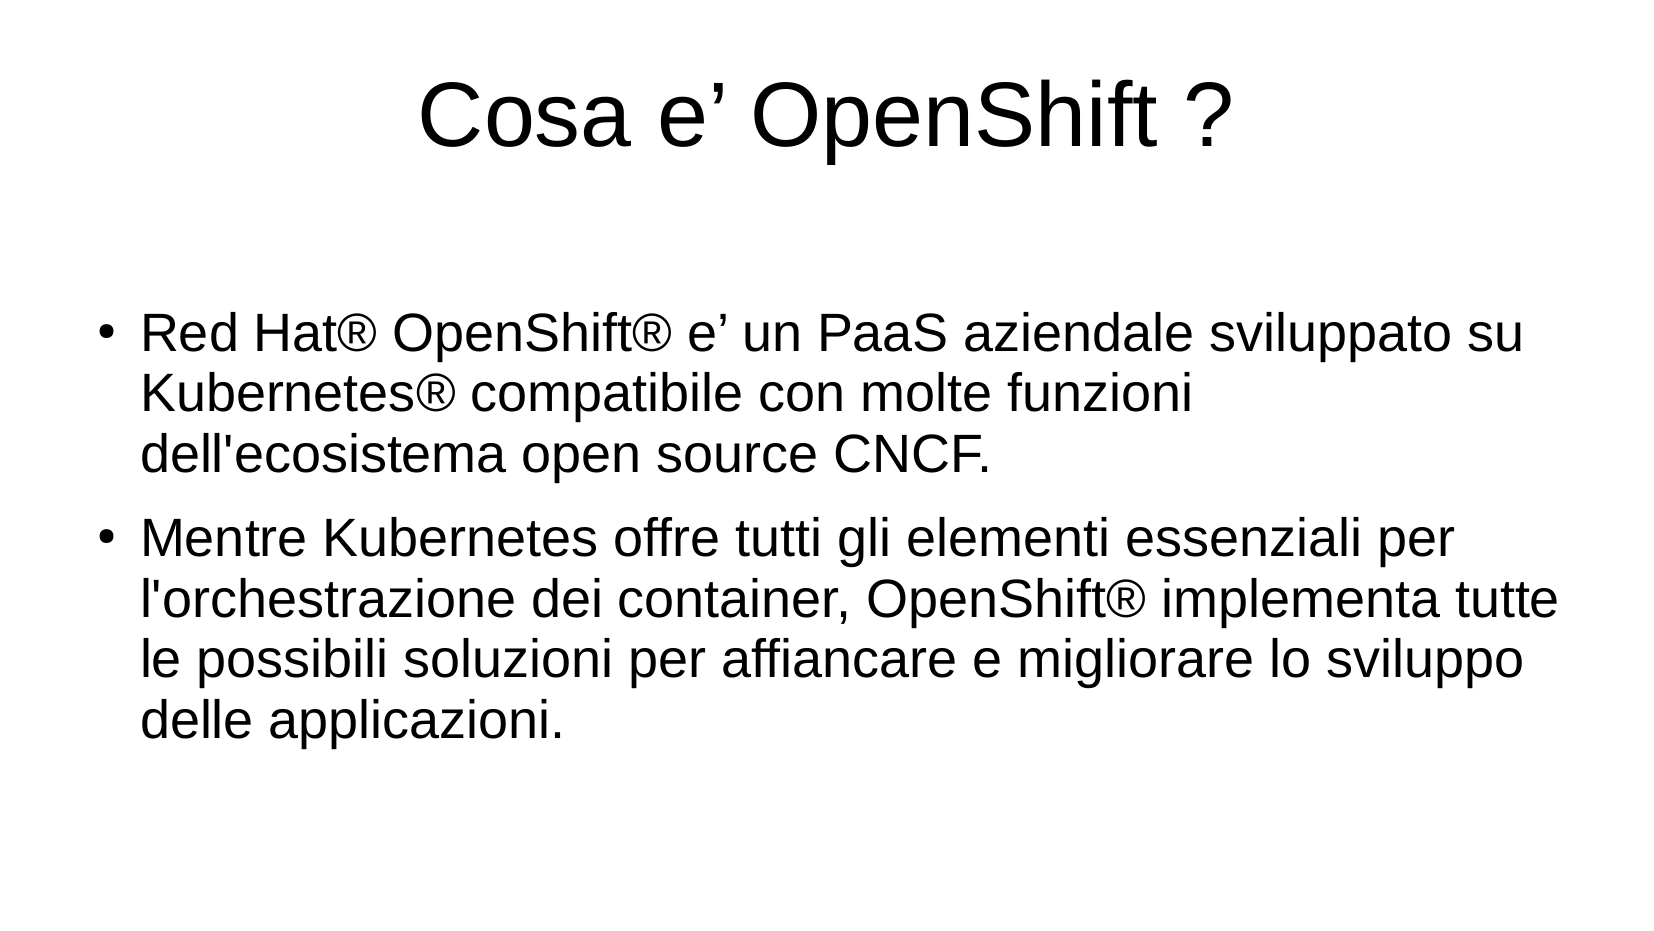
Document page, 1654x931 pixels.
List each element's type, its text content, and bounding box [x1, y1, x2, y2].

list Red Hat® OpenShift® e’ un PaaS aziendale sviluppato su Kubernetes® compatibile con molte funzioni dell'ecosistema open source CNCF. Mentre Kubernetes offre tutti gli elementi essenziali per l'orchestrazione dei container, OpenShift® implementa tutte le possibili soluzioni per affiancare e migliorare lo sviluppo delle applicazioni. [82, 217, 1571, 758]
title Cosa e’ OpenShift ? [82, 37, 1571, 193]
